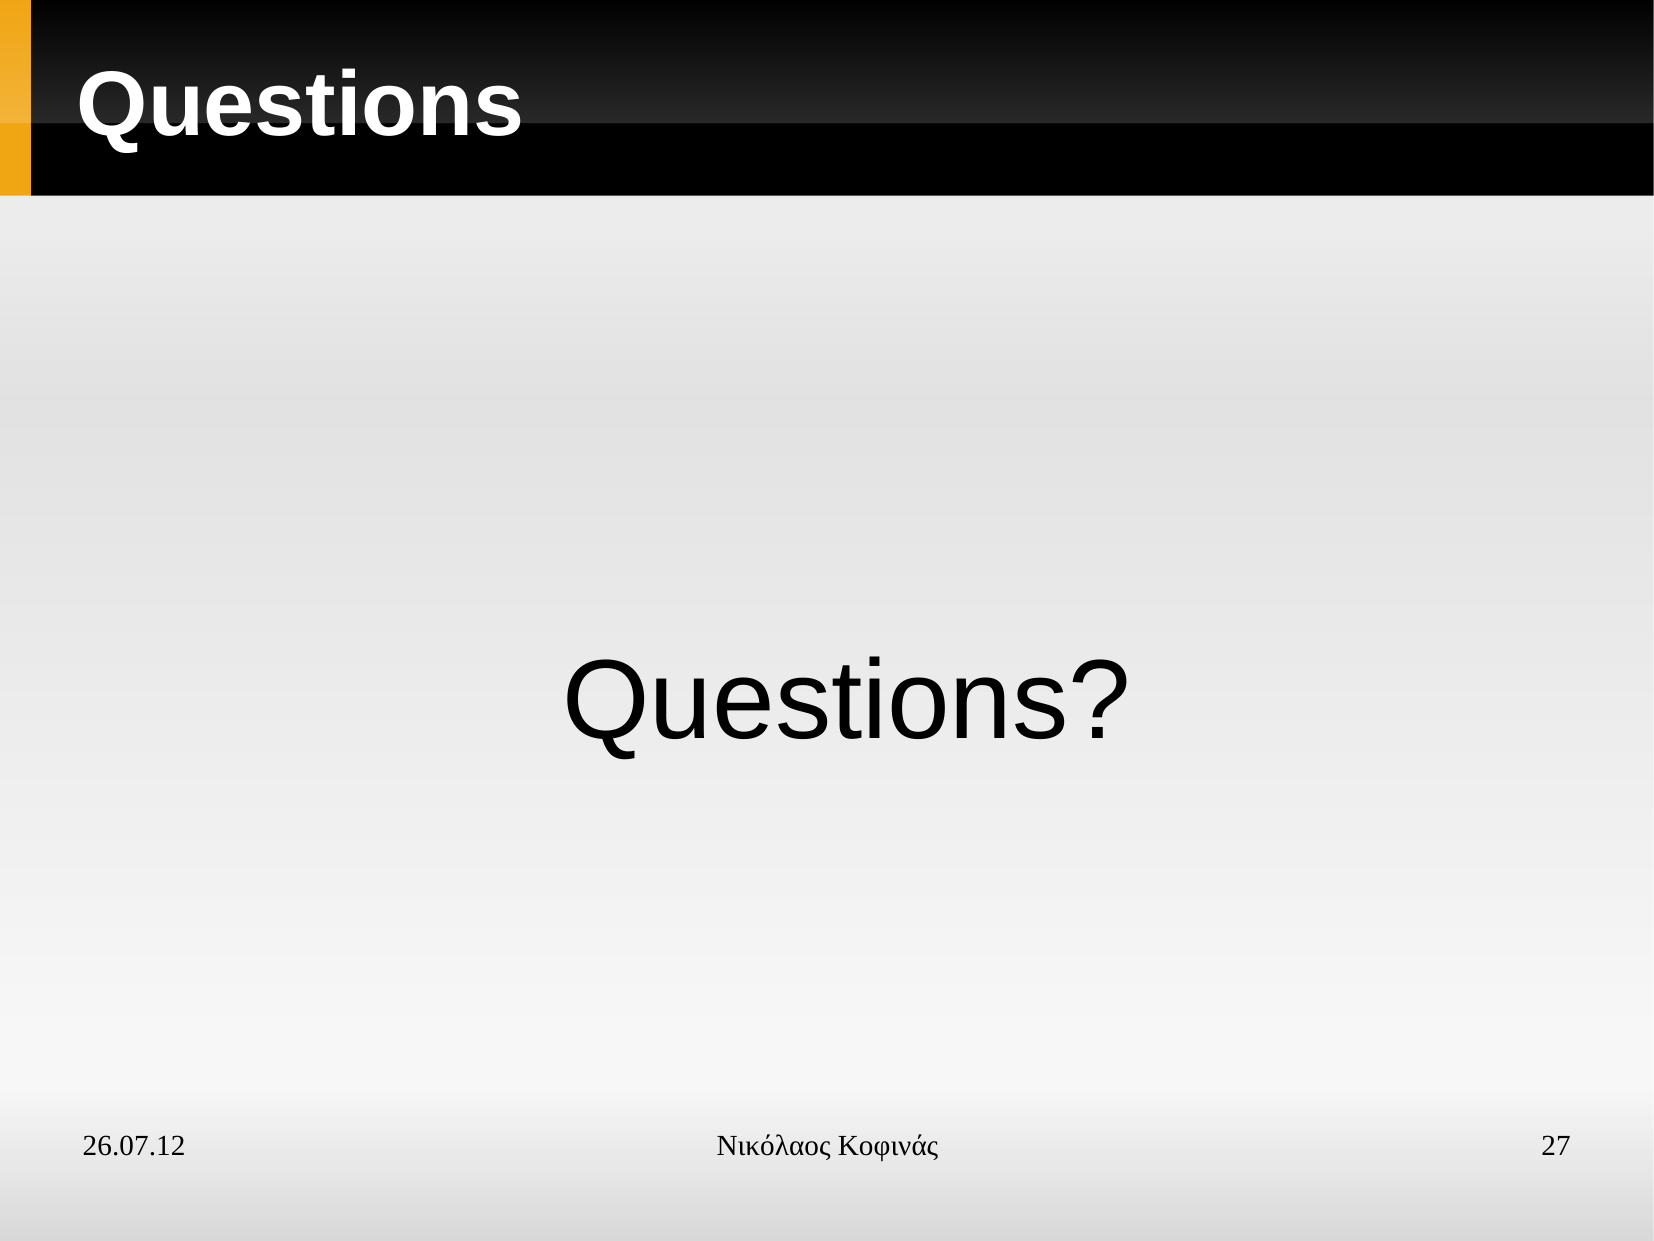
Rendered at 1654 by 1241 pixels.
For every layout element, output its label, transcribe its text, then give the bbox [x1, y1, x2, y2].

subtitle Questions? [82, 290, 1571, 1109]
title Questions [76, 0, 1565, 208]
picture [0, 0, 1654, 1241]
